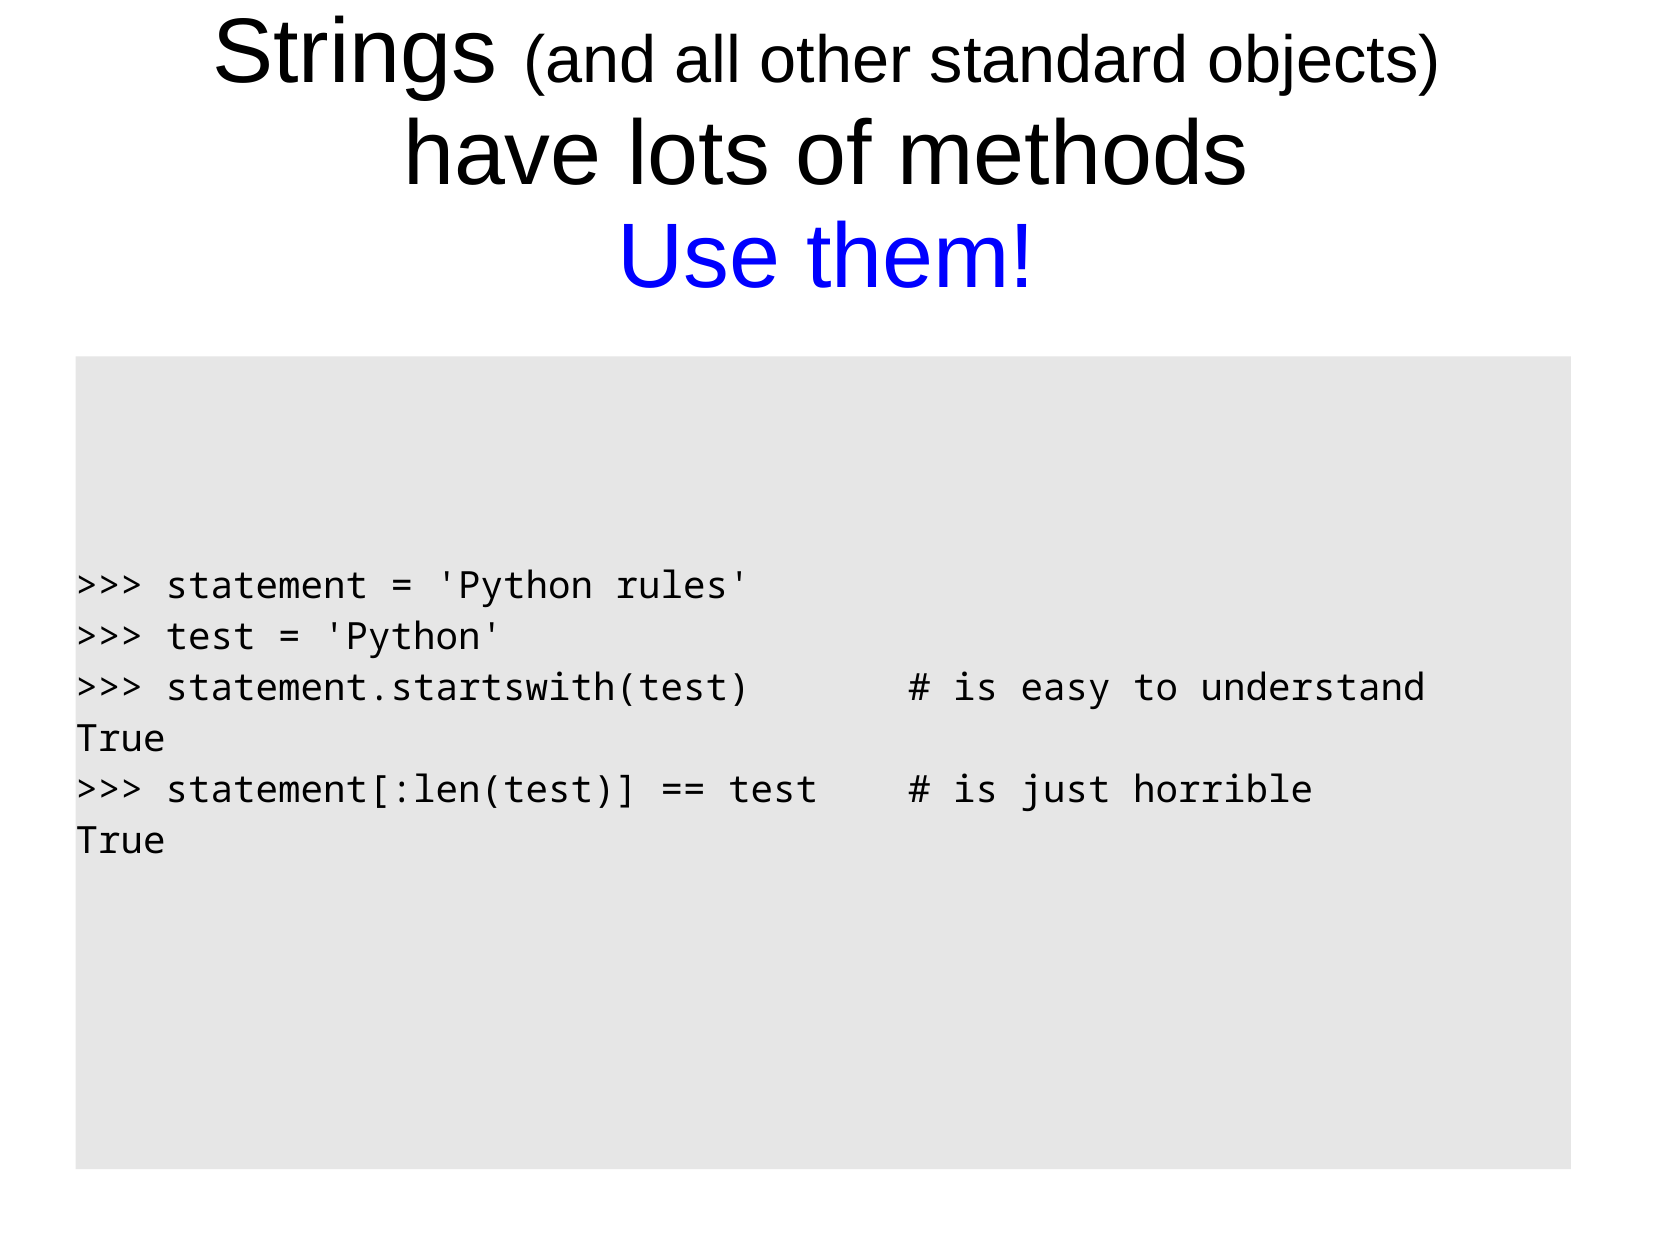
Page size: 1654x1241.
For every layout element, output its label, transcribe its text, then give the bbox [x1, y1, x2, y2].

title Strings (and all other standard objects) have lots of methods Use them! [82, 0, 1571, 308]
text_box >>> statement = 'Python rules' >>> test = 'Python' >>> statement.startswith(test) # is easy to understand True >>> statement[:len(test)] == test # is just horrible True [75, 356, 1571, 1170]
